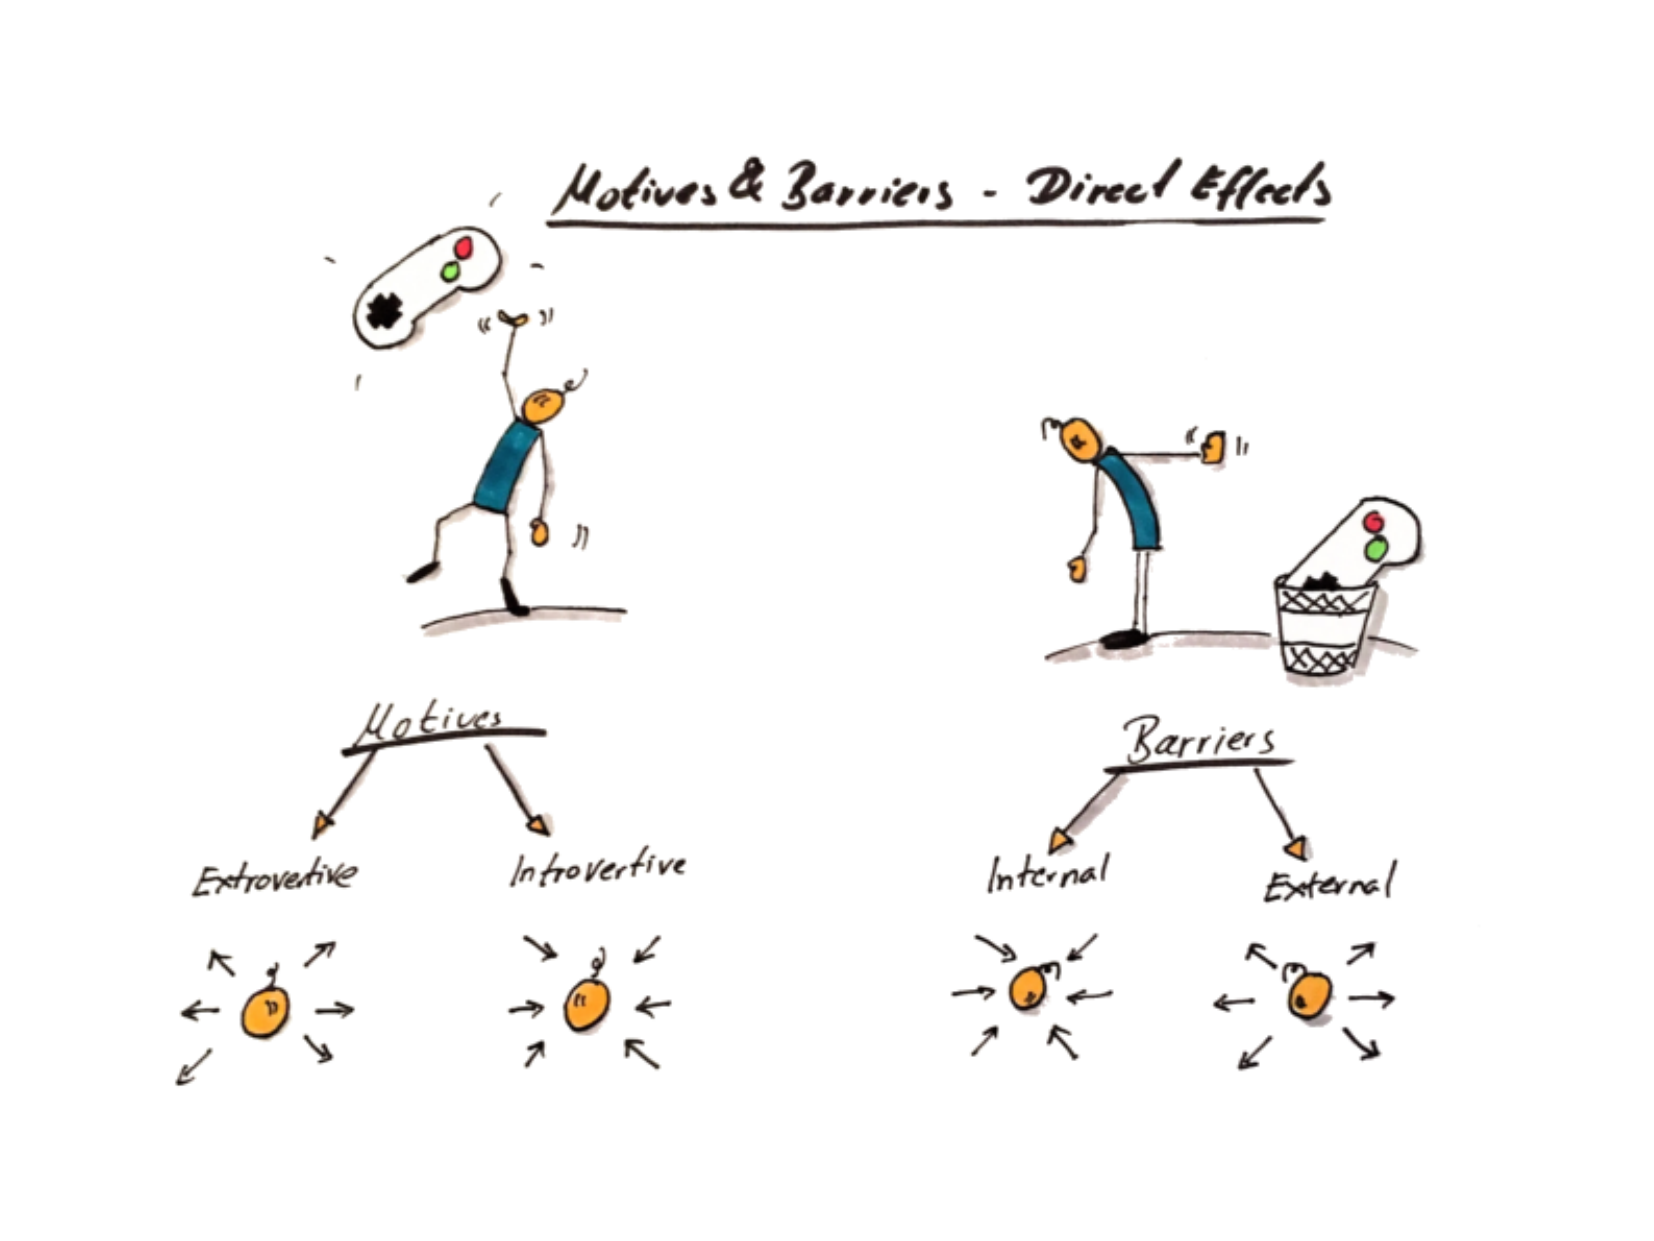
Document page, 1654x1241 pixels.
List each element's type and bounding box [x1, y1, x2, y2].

picture [153, 139, 1512, 1109]
